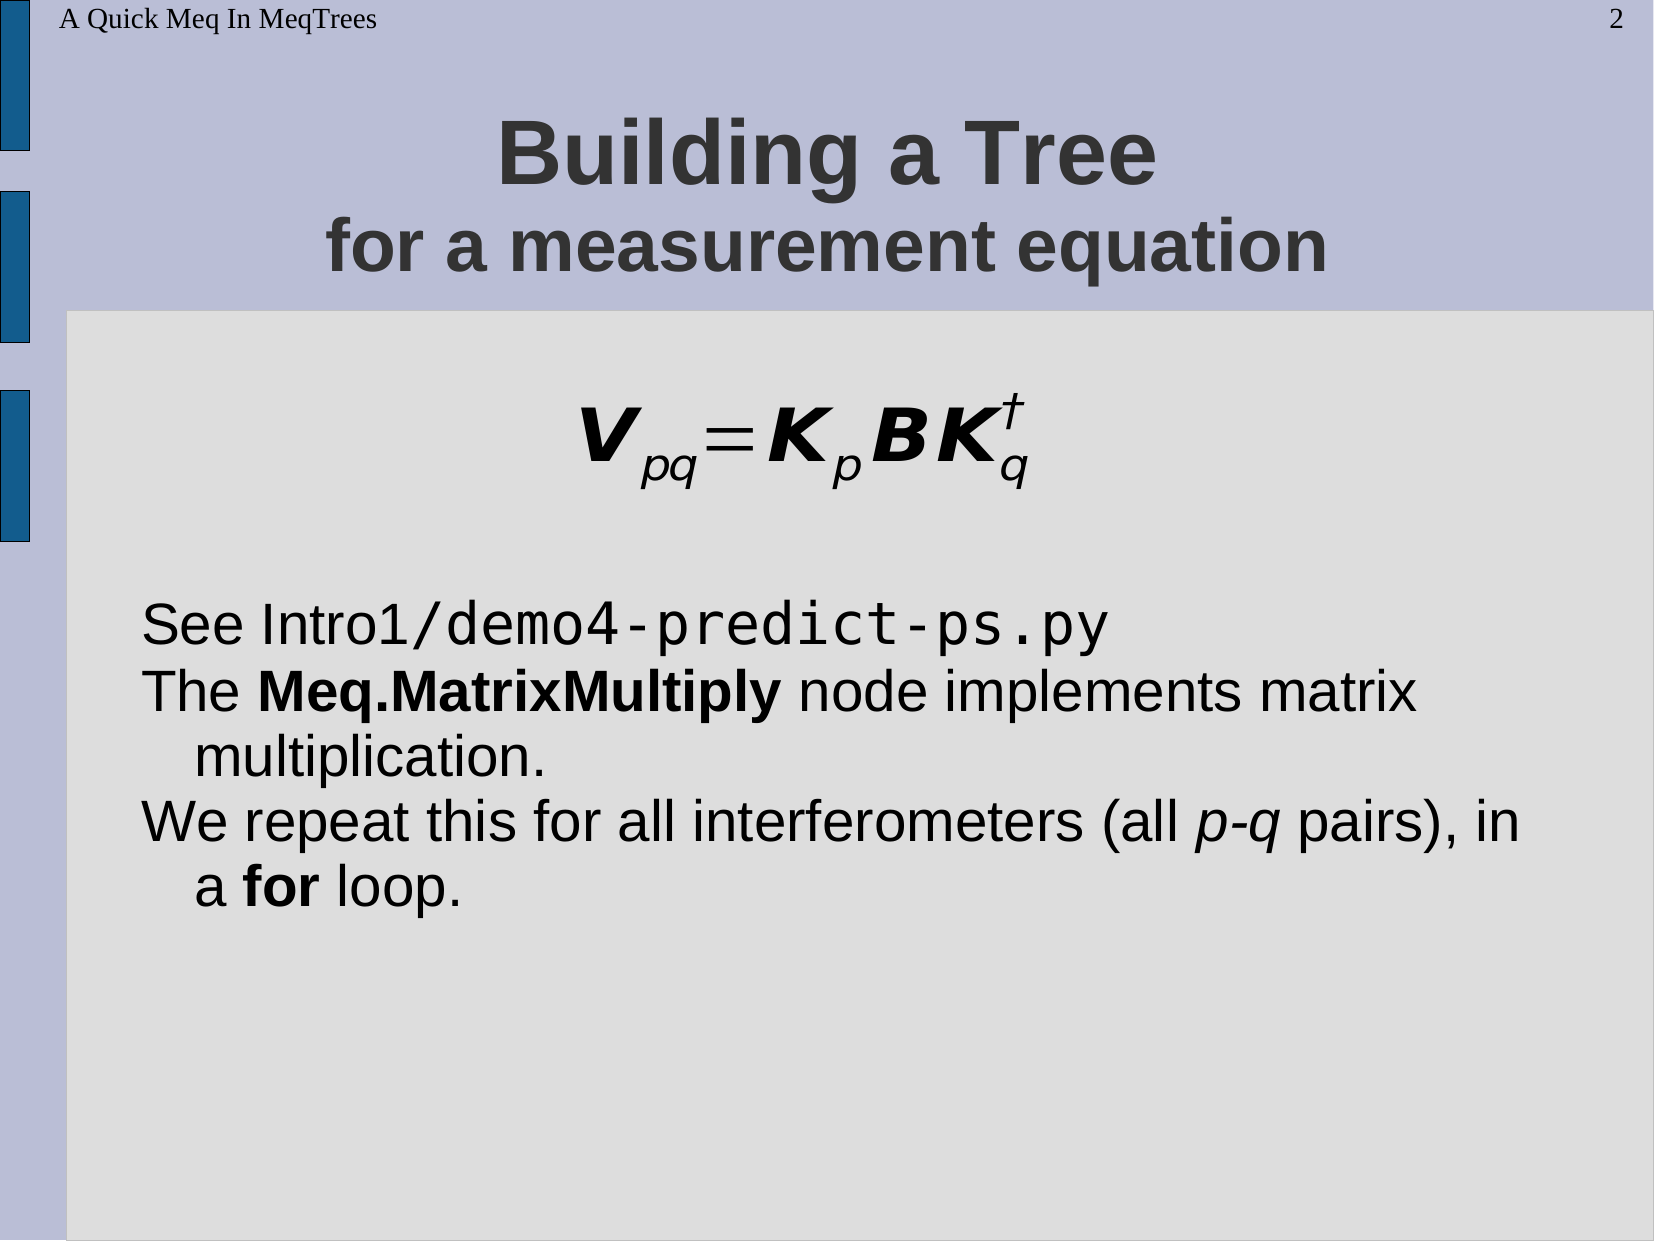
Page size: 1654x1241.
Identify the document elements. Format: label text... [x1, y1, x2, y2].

list See Intro1/demo4-predict-ps.py The Meq.MatrixMultiply node implements matrix multiplication. We repeat this for all interferometers (all p-q pairs), in a for loop. [123, 590, 1536, 930]
chart [568, 383, 1034, 491]
title Building a Tree for a measurement equation [121, 91, 1534, 299]
